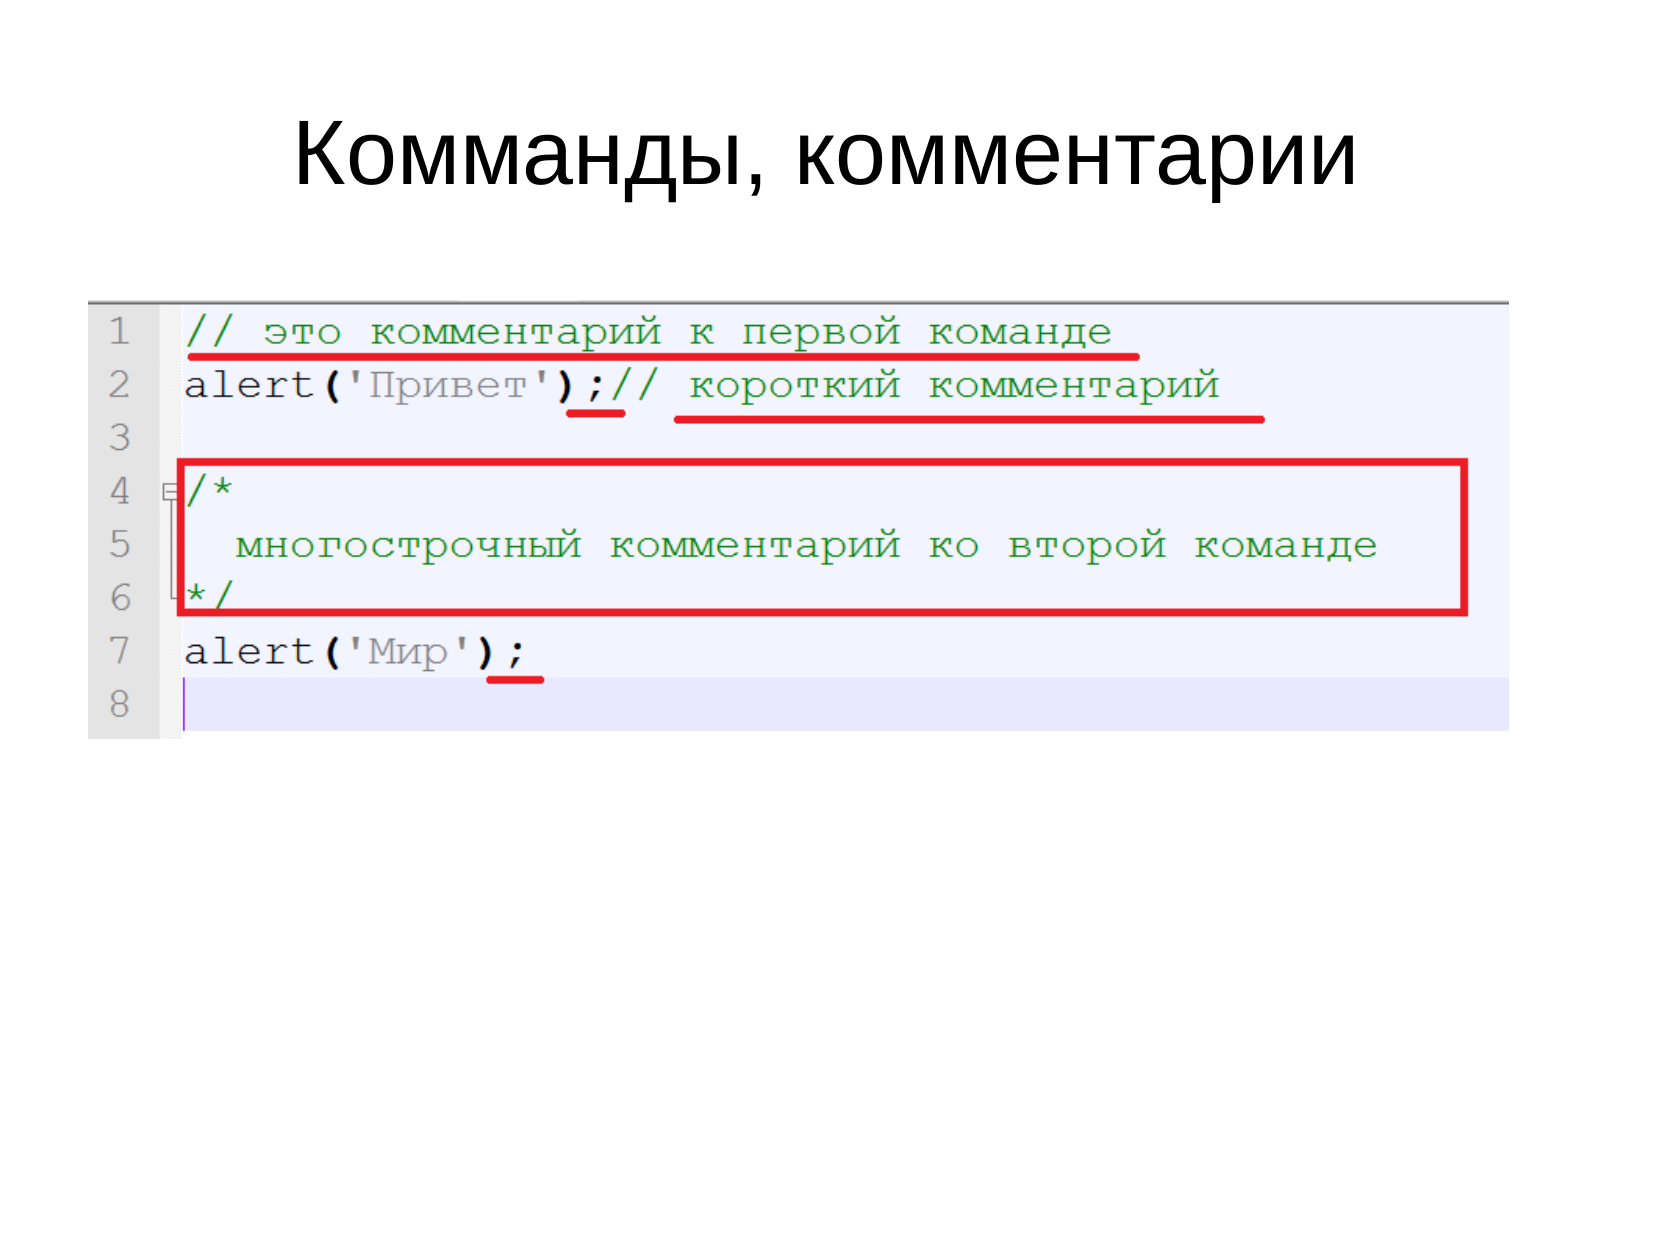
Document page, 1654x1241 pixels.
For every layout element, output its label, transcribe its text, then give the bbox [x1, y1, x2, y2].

title Комманды, комментарии [82, 49, 1571, 257]
picture [88, 300, 1509, 739]
